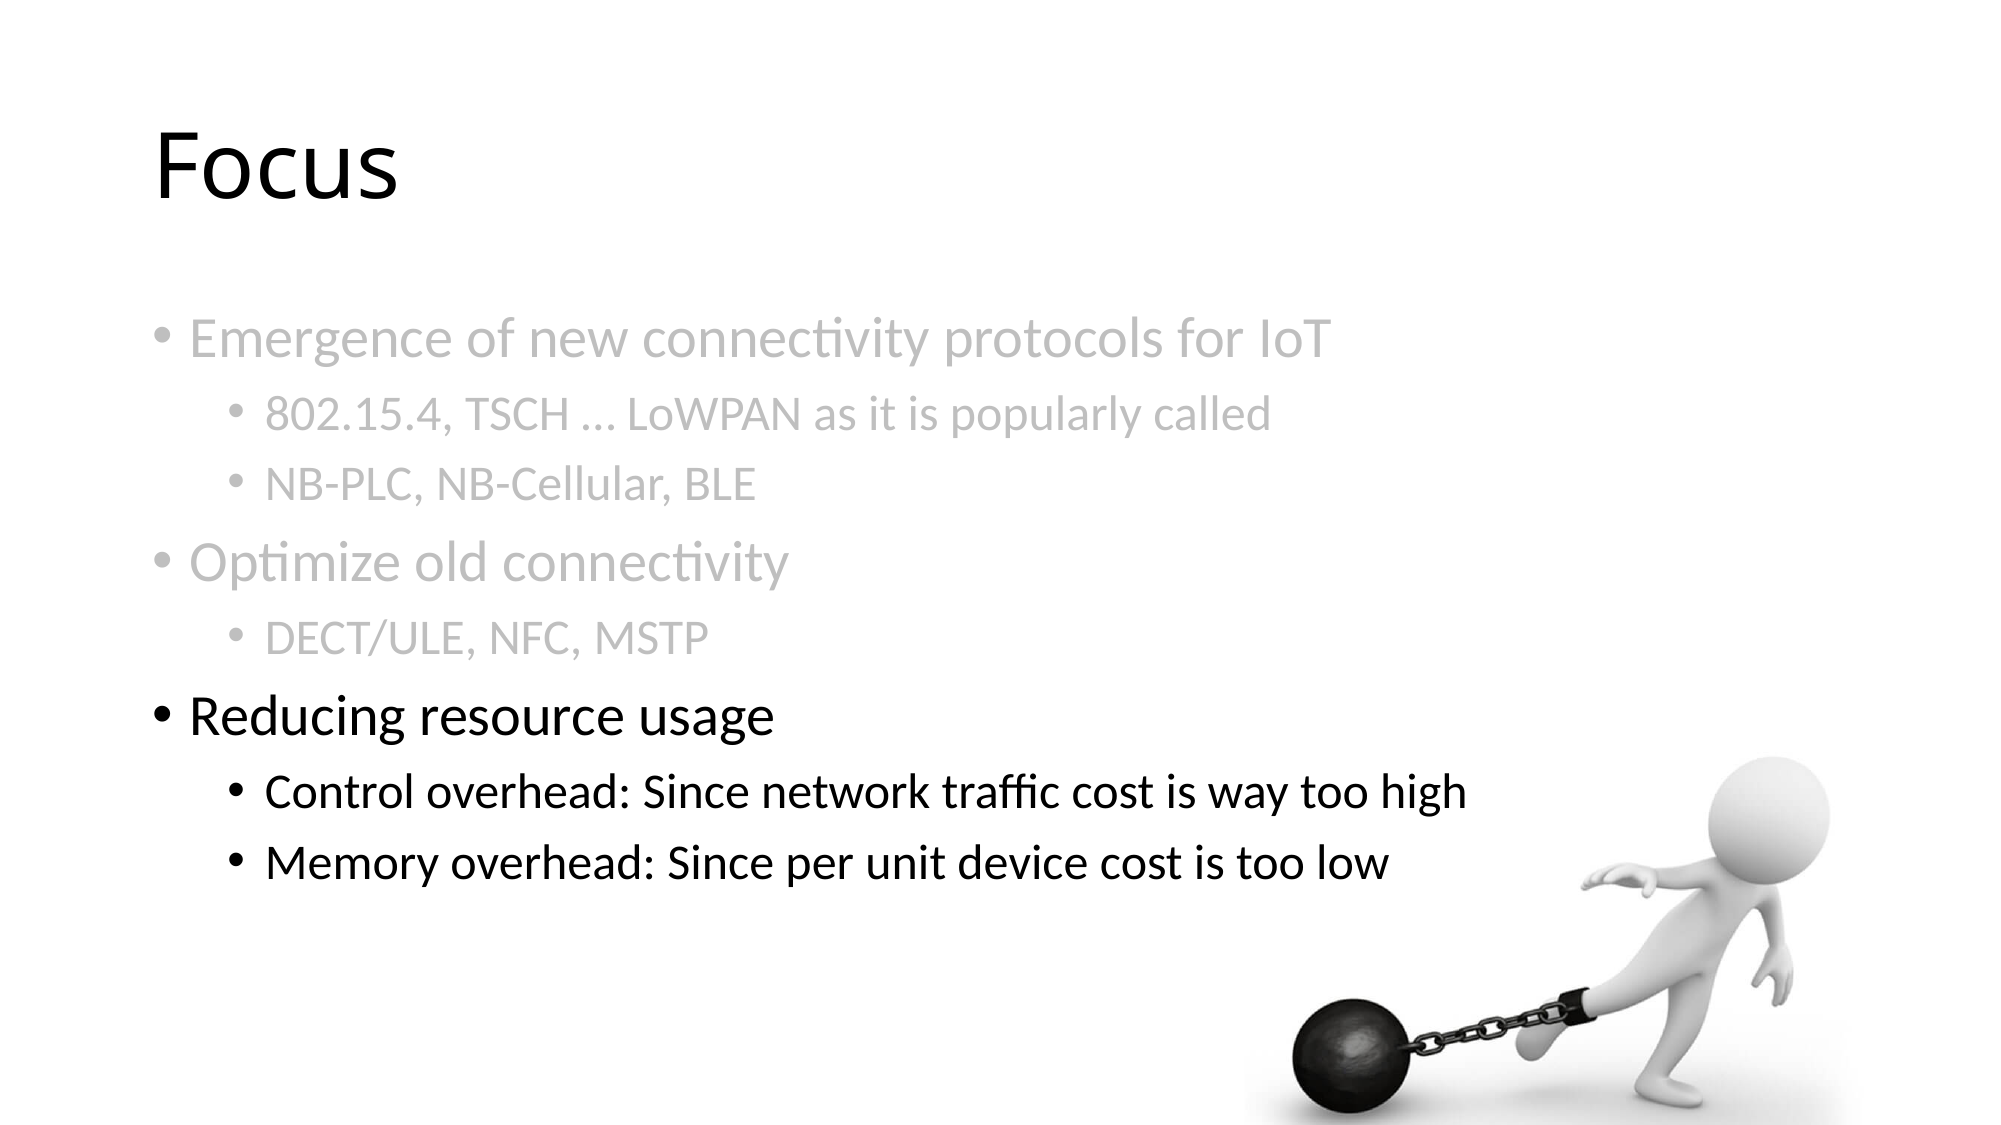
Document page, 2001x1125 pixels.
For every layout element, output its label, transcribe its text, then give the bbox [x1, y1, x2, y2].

title Focus [137, 59, 1863, 278]
picture [1107, 752, 2000, 1125]
list Emergence of new connectivity protocols for IoT 802.15.4, TSCH … LoWPAN as it is popularly called NB-PLC, NB-Cellular, BLE Optimize old connectivity DECT/ULE, NFC, MSTP Reducing resource usage Control overhead: Since network traffic cost is way too high Memory overhead: Since per unit device cost is too low [137, 299, 1863, 1014]
